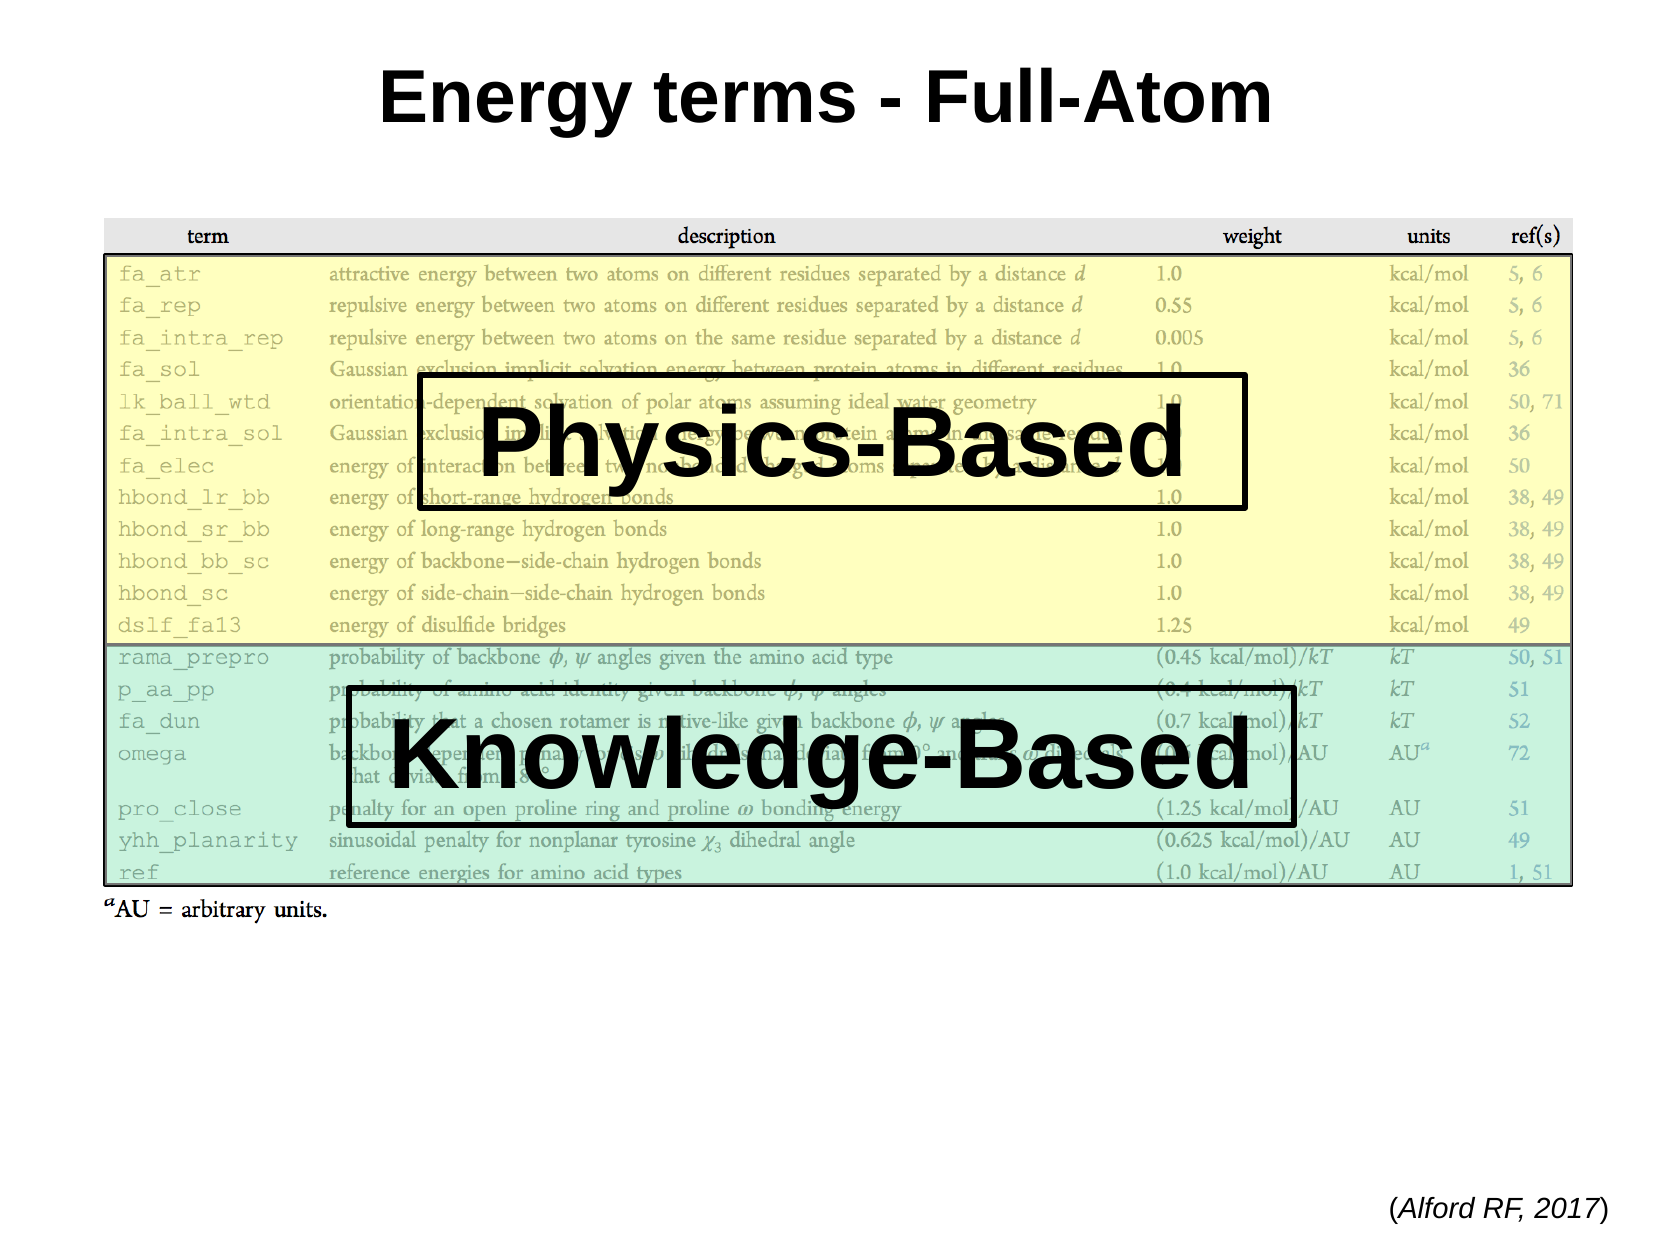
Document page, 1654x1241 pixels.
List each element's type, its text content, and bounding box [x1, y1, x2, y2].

text_box (Alford RF, 2017) [1020, 1185, 1625, 1233]
text_box Knowledge-Based [349, 688, 1295, 826]
text_box Physics-Based [420, 375, 1246, 508]
text_box Energy terms - Full-Atom [0, 47, 1654, 146]
picture [90, 209, 1590, 928]
text_box [104, 255, 1572, 886]
